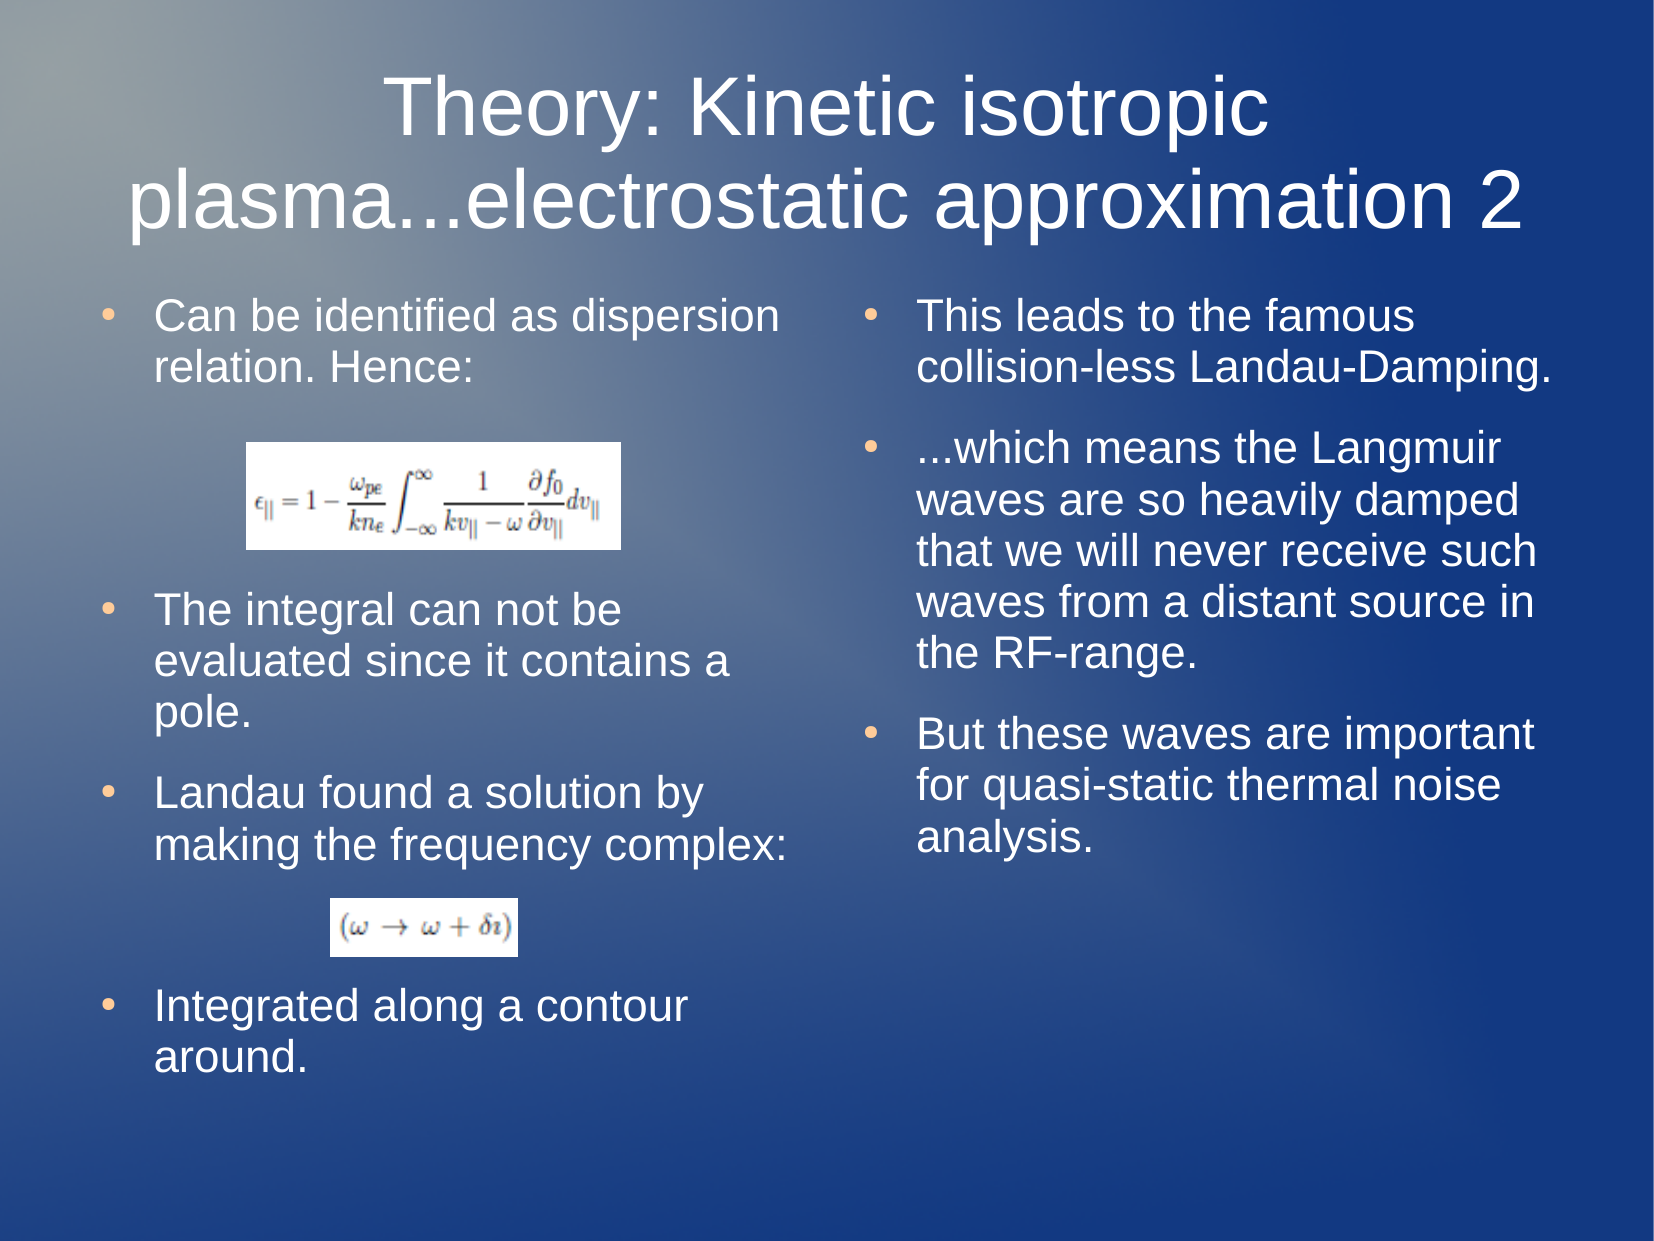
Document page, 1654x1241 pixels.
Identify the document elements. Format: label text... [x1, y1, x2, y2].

picture [0, 0, 1654, 1241]
list This leads to the famous collision-less Landau-Damping. ...which means the Langmuir waves are so heavily damped that we will never receive such waves from a distant source in the RF-range. But these waves are important for quasi-static thermal noise analysis. [845, 290, 1572, 1094]
list Can be identified as dispersion relation. Hence: The integral can not be evaluated since it contains a pole. Landau found a solution by making the frequency complex: Integrated along a contour around. [82, 290, 809, 1109]
title Theory: Kinetic isotropic plasma...electrostatic approximation 2 [82, 49, 1571, 257]
